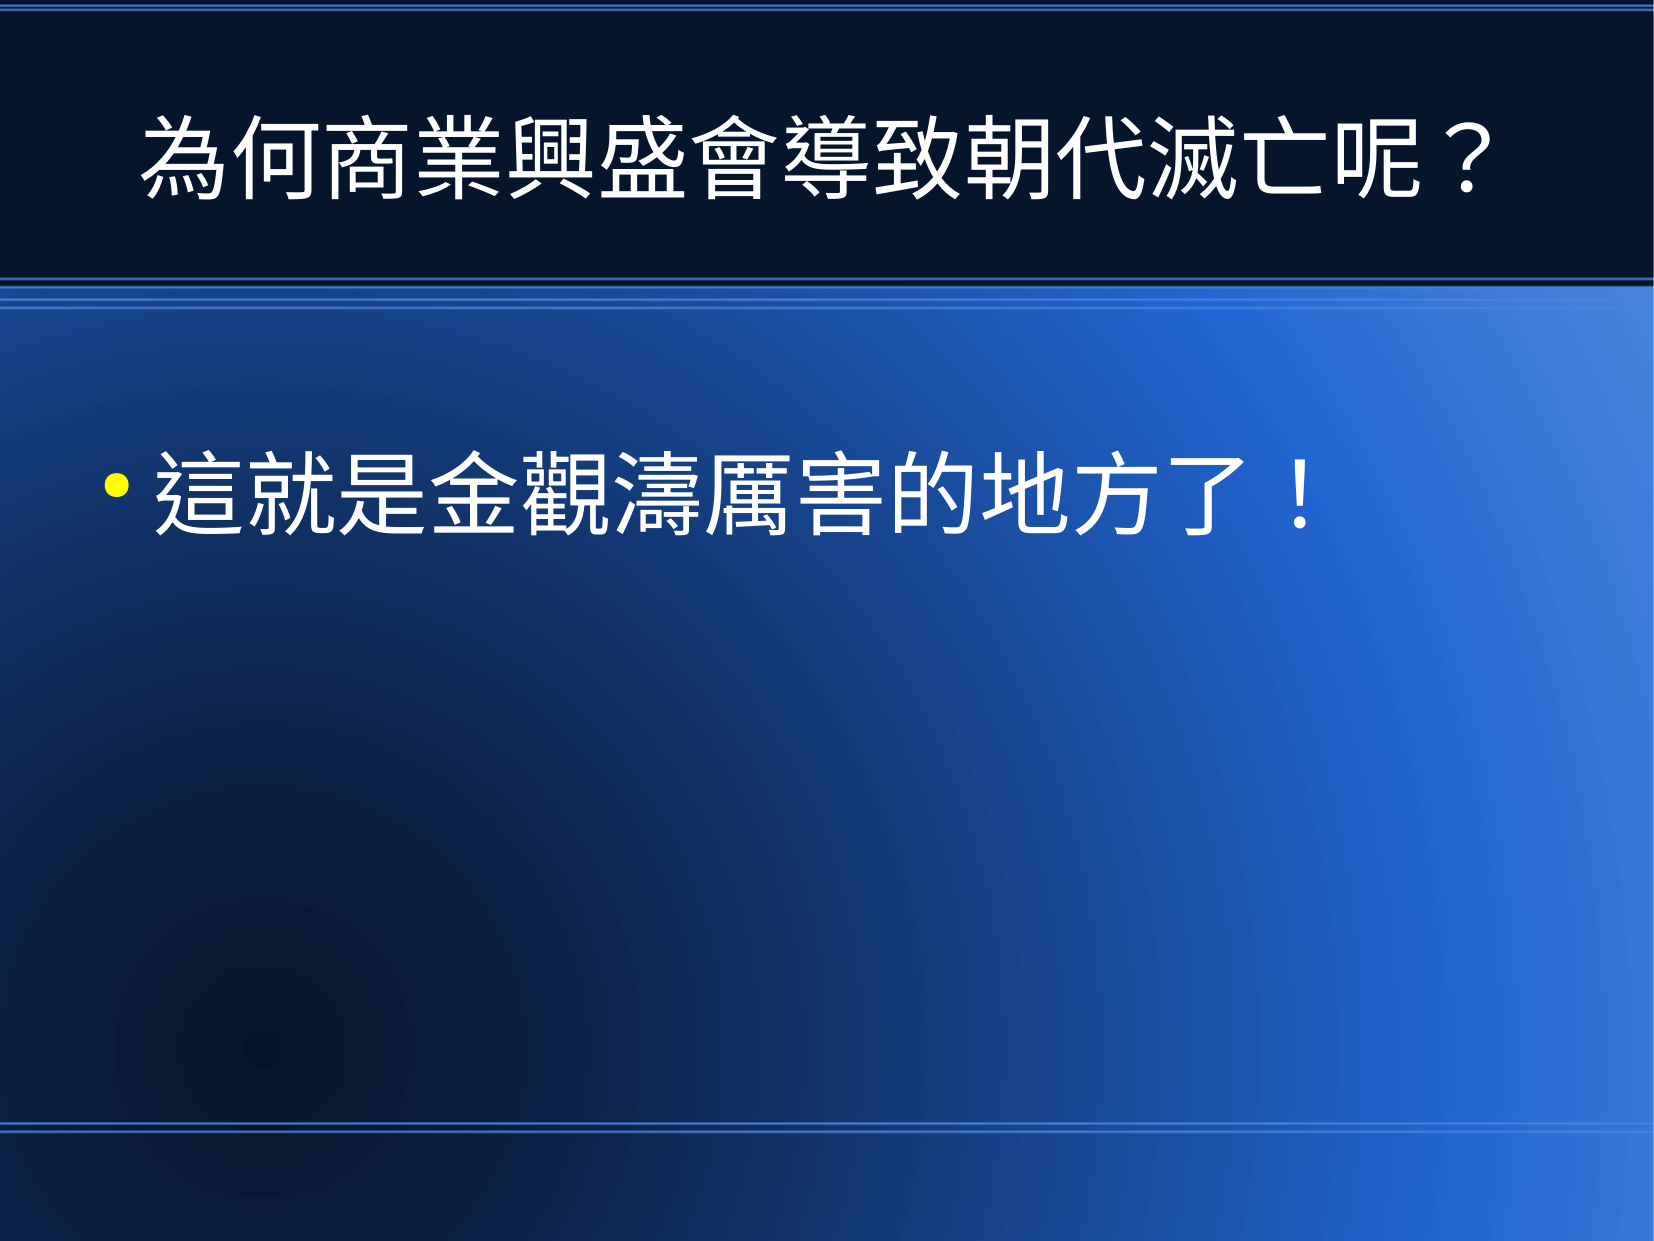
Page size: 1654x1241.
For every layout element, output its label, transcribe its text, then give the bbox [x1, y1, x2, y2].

picture [0, 0, 1654, 1241]
list 這就是金觀濤厲害的地方了！ [82, 355, 1571, 1241]
title 為何商業興盛會導致朝代滅亡呢？ [82, 49, 1571, 257]
